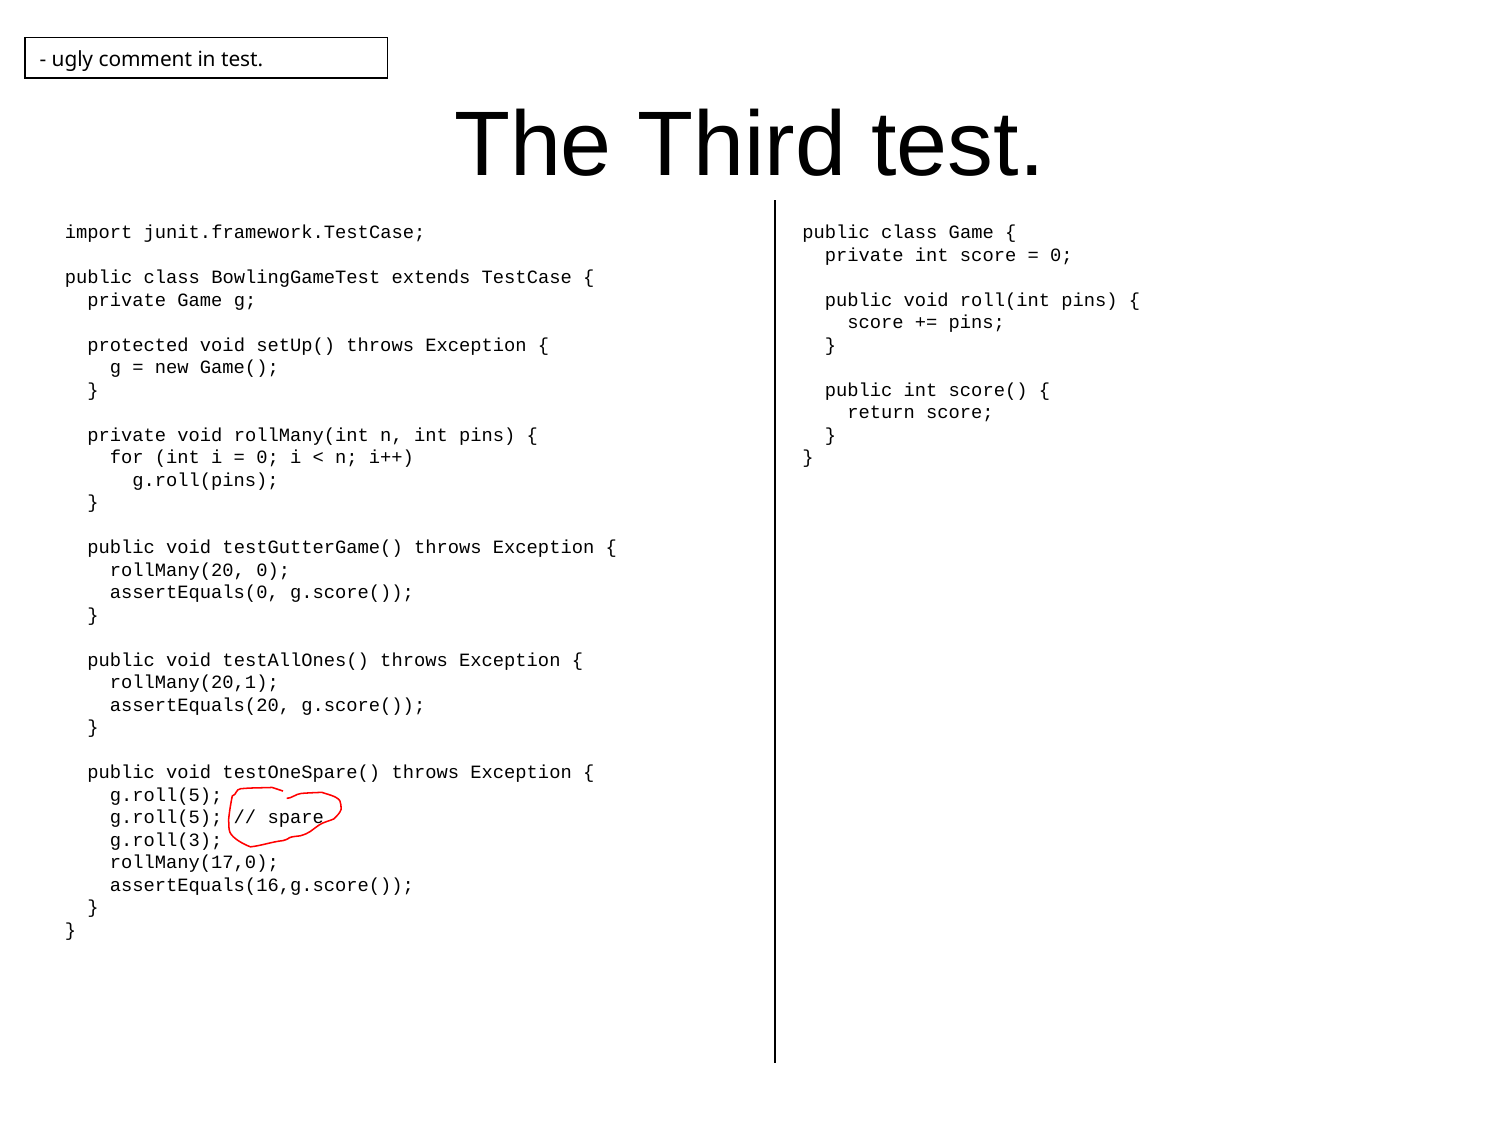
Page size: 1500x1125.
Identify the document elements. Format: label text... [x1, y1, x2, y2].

text_box - ugly comment in test. [24, 37, 388, 78]
text_box import junit.framework.TestCase; public class BowlingGameTest extends TestCase { private Game g; protected void setUp() throws Exception { g = new Game(); } private void rollMany(int n, int pins) { for (int i = 0; i < n; i++) g.roll(pins); } public void testGutterGame() throws Exception { rollMany(20, 0); assertEquals(0, g.score()); } public void testAllOnes() throws Exception { rollMany(20,1); assertEquals(20, g.score()); } public void testOneSpare() throws Exception { g.roll(5); g.roll(5); // spare g.roll(3); rollMany(17,0); assertEquals(16,g.score()); } } [50, 212, 713, 948]
title The Third test. [75, 45, 1426, 233]
text_box public class Game { private int score = 0; public void roll(int pins) { score += pins; } public int score() { return score; } } [787, 212, 1451, 498]
